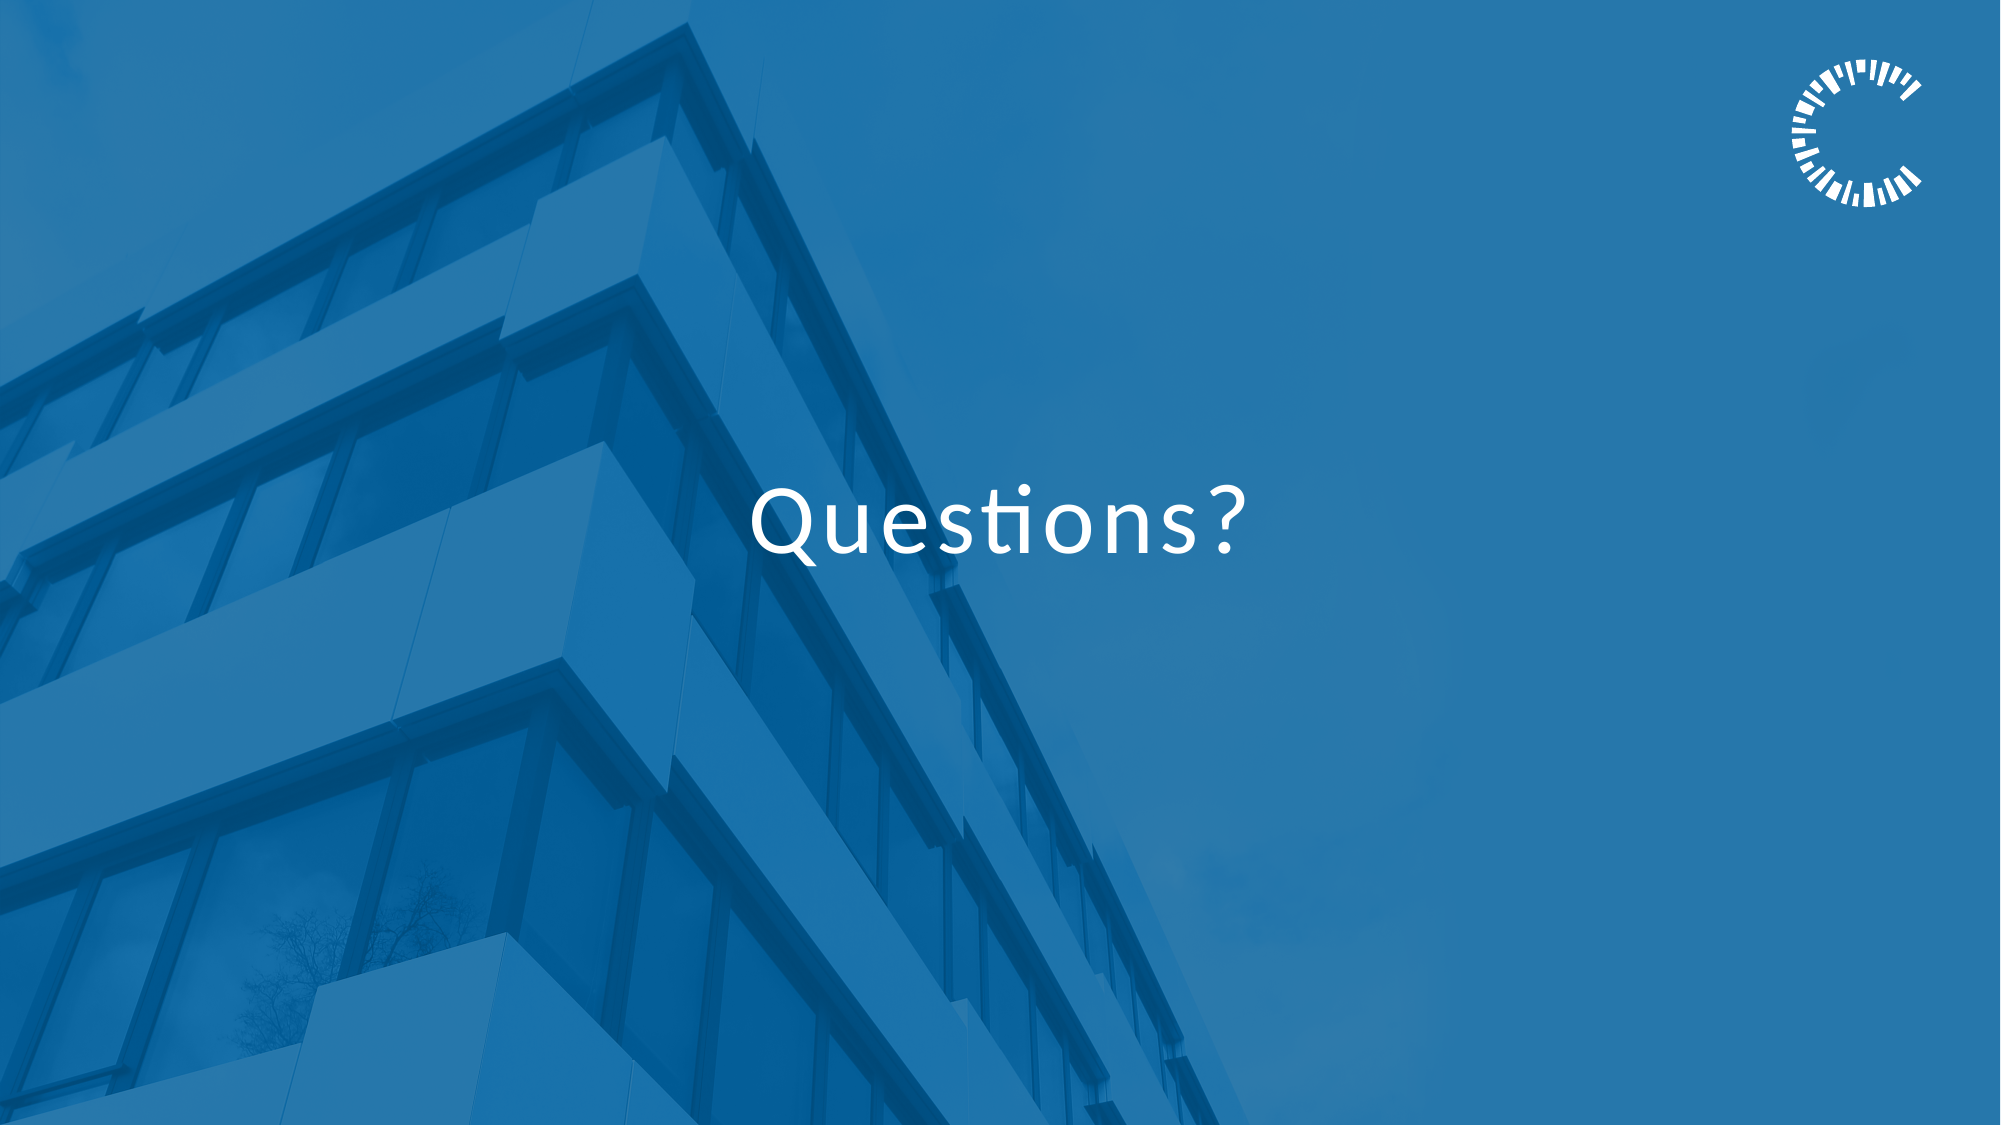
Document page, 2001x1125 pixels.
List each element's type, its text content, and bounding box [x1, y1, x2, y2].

picture [0, 0, 2001, 1125]
list Questions? [78, 448, 1922, 840]
